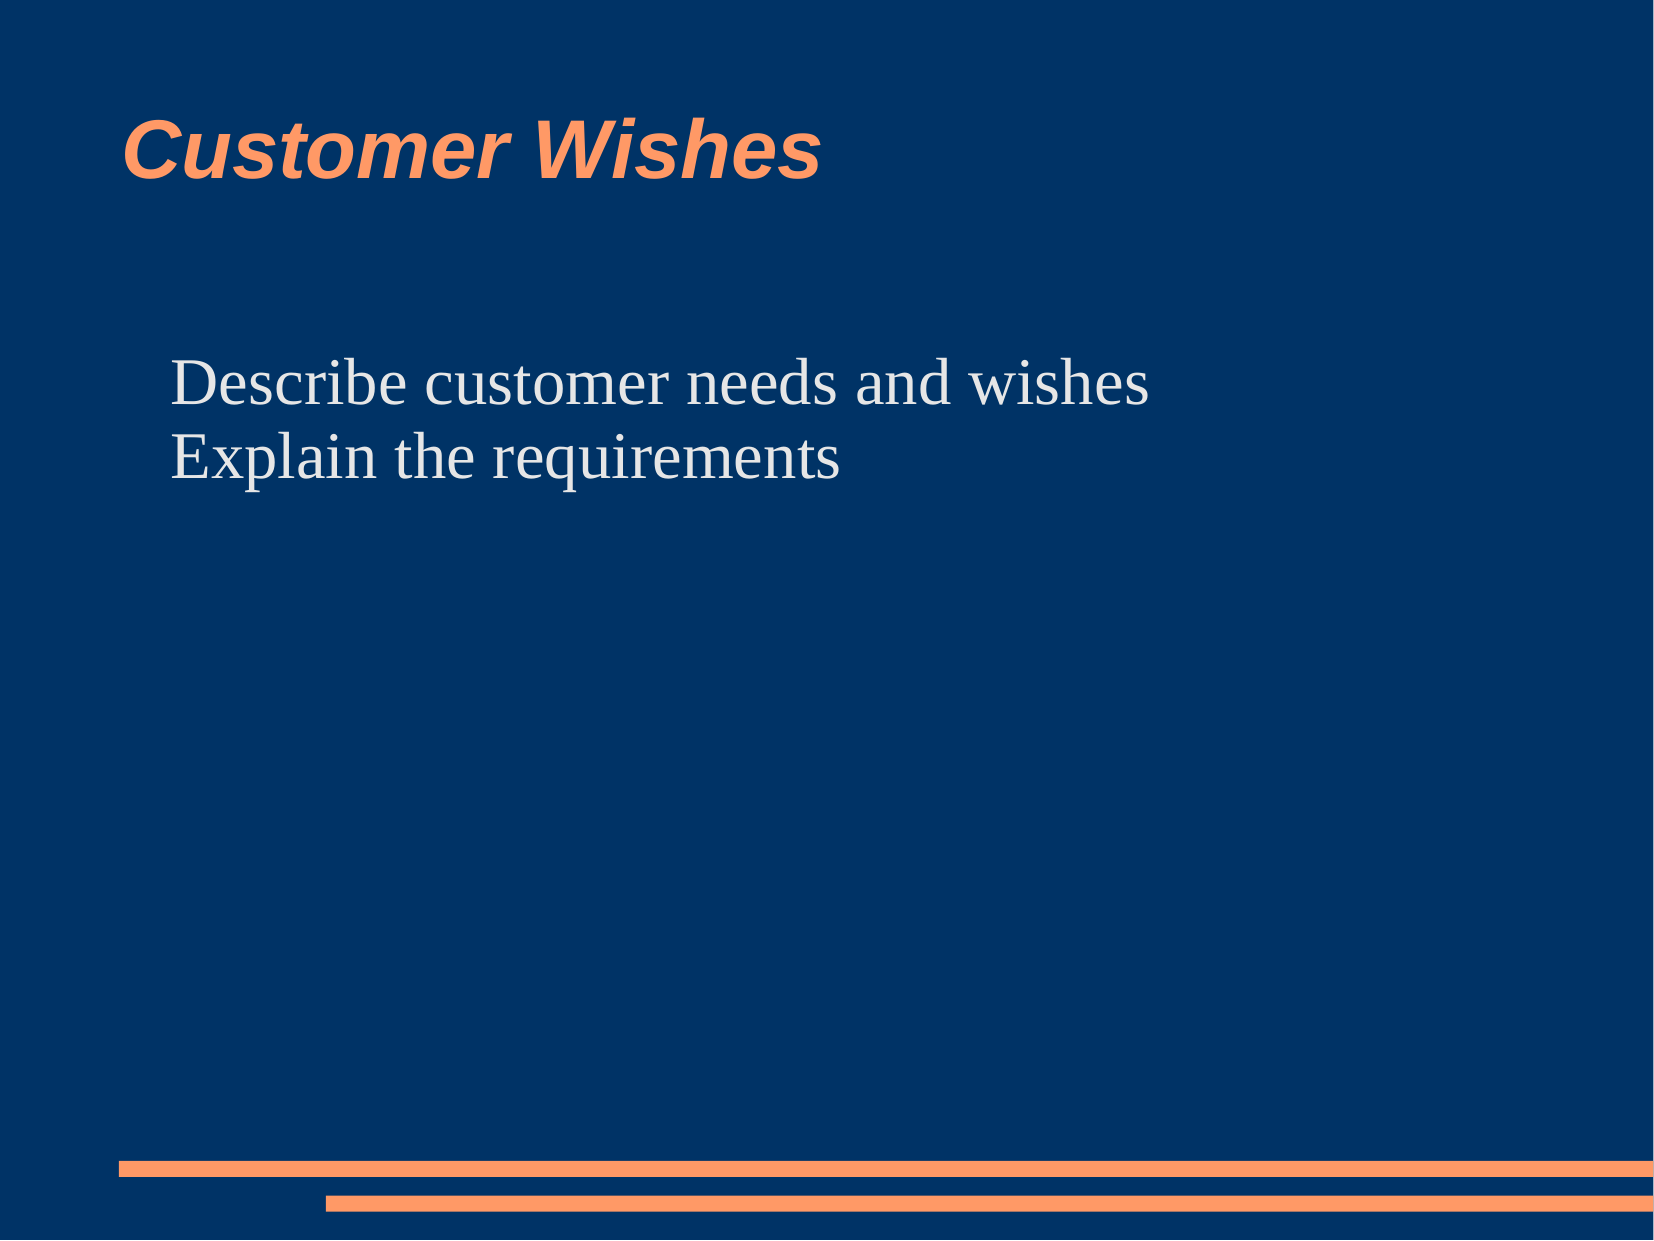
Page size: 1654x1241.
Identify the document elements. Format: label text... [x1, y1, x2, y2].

list Describe customer needs and wishes Explain the requirements [152, 344, 1534, 1127]
title Customer Wishes [121, 46, 1534, 254]
